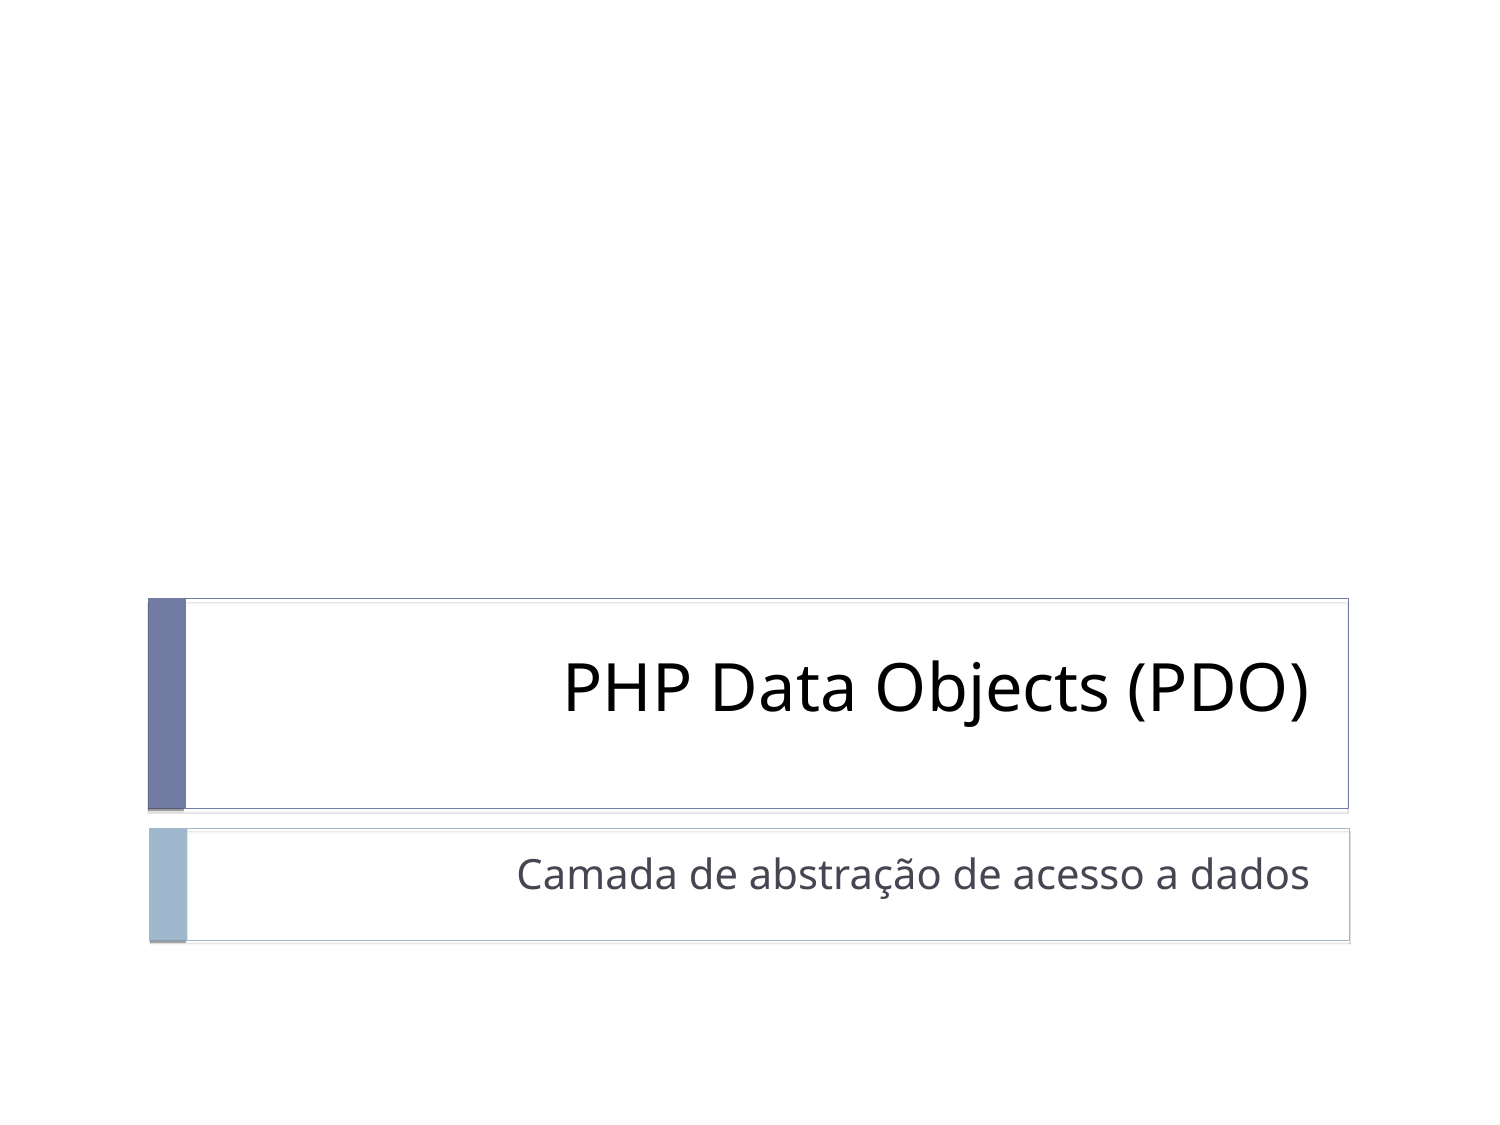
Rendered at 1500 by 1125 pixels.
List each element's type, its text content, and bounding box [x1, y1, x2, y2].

title PHP Data Objects (PDO) [200, 637, 1325, 800]
subtitle Camada de abstração de acesso a dados [200, 840, 1325, 929]
